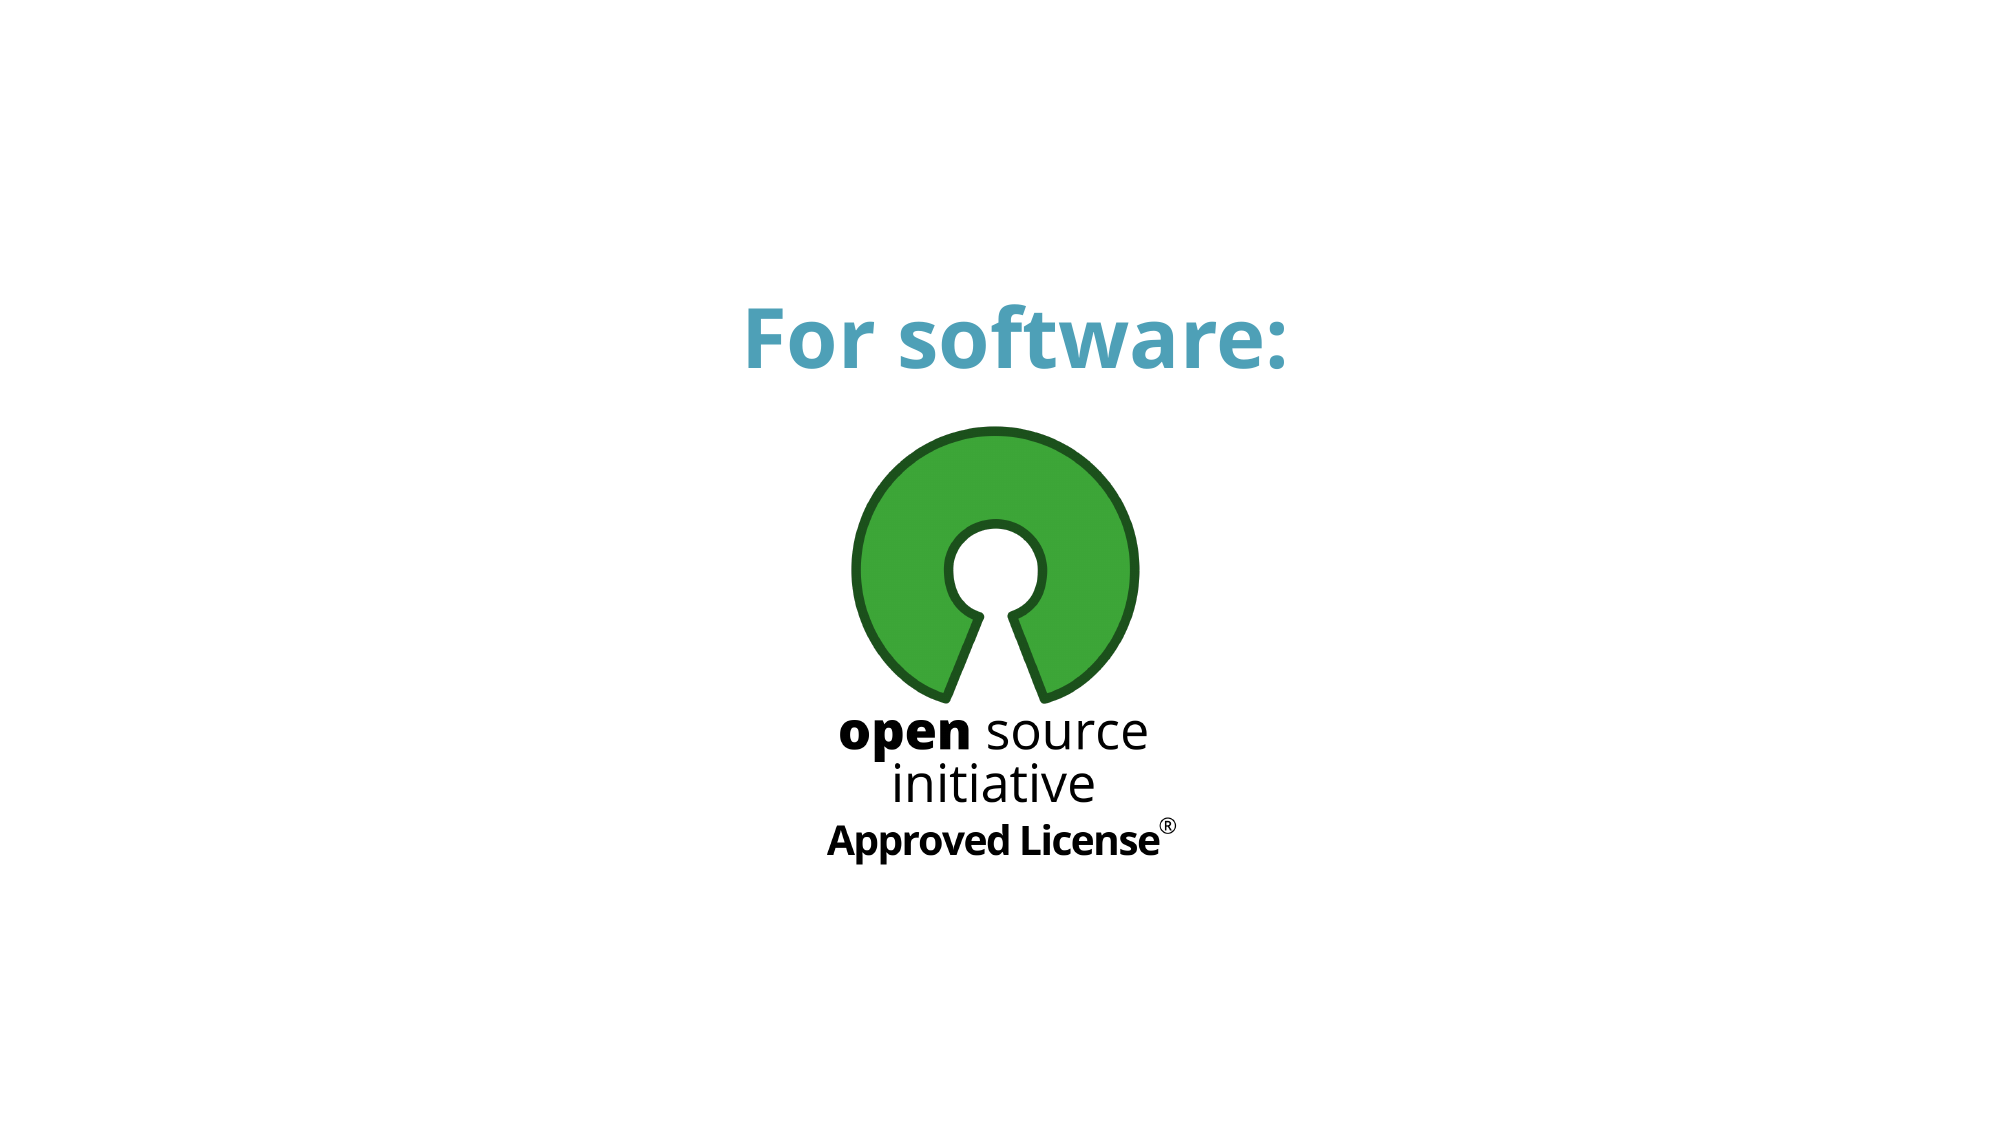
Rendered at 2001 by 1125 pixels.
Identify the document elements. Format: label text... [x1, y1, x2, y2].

picture [816, 397, 1183, 886]
text_box For software: [726, 271, 1274, 425]
